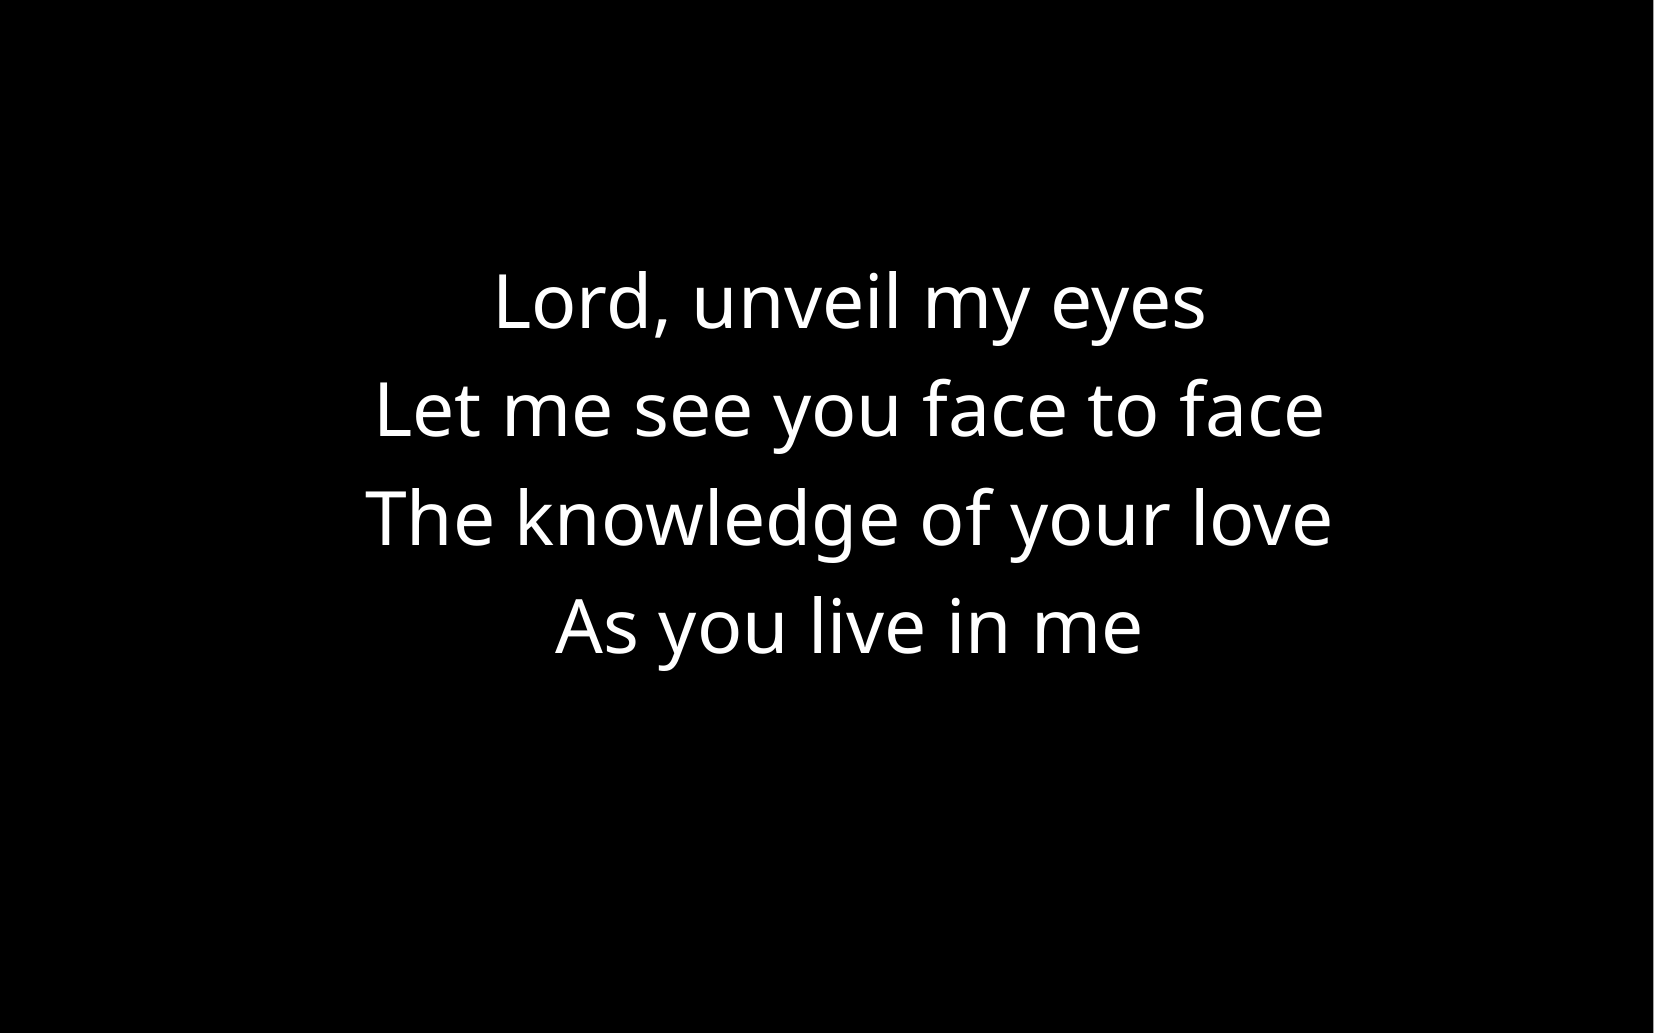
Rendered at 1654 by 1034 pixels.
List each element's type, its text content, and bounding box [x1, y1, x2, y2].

list Lord, unveil my eyes Let me see you face to face The knowledge of your love As you live in me [0, 255, 1654, 855]
